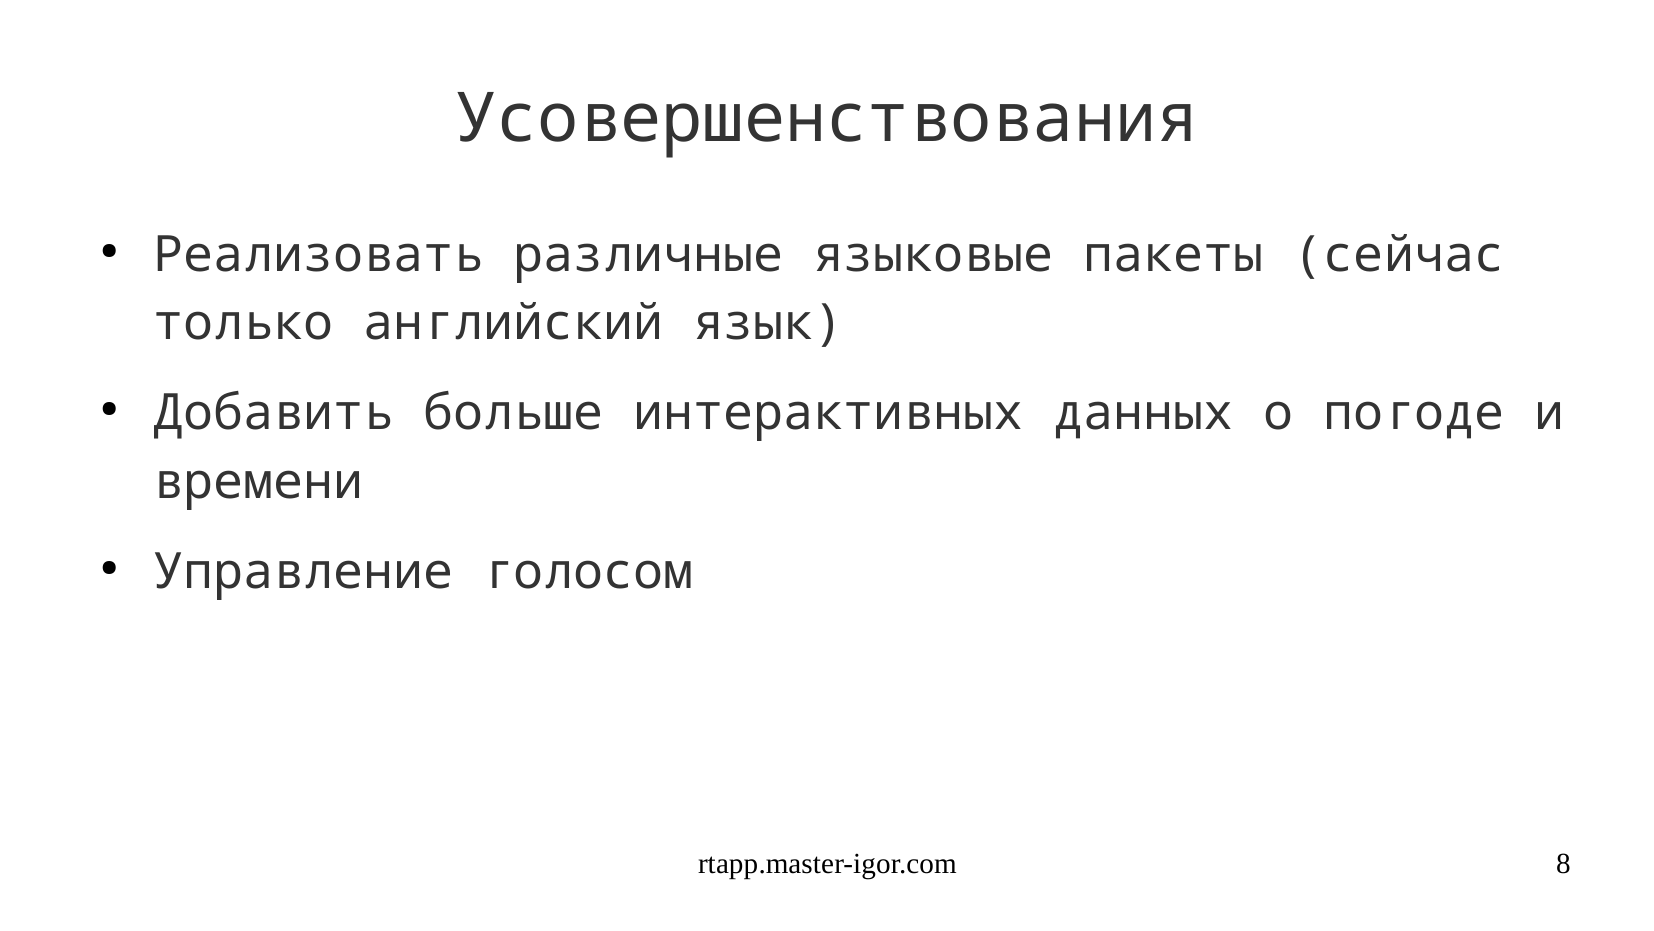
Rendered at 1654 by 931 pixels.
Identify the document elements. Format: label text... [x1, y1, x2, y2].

title Усовершенствования [82, 37, 1571, 193]
list Реализовать различные языковые пакеты (сейчас только английский язык) Добавить больше интерактивных данных о погоде и времени Управление голосом [82, 217, 1571, 758]
